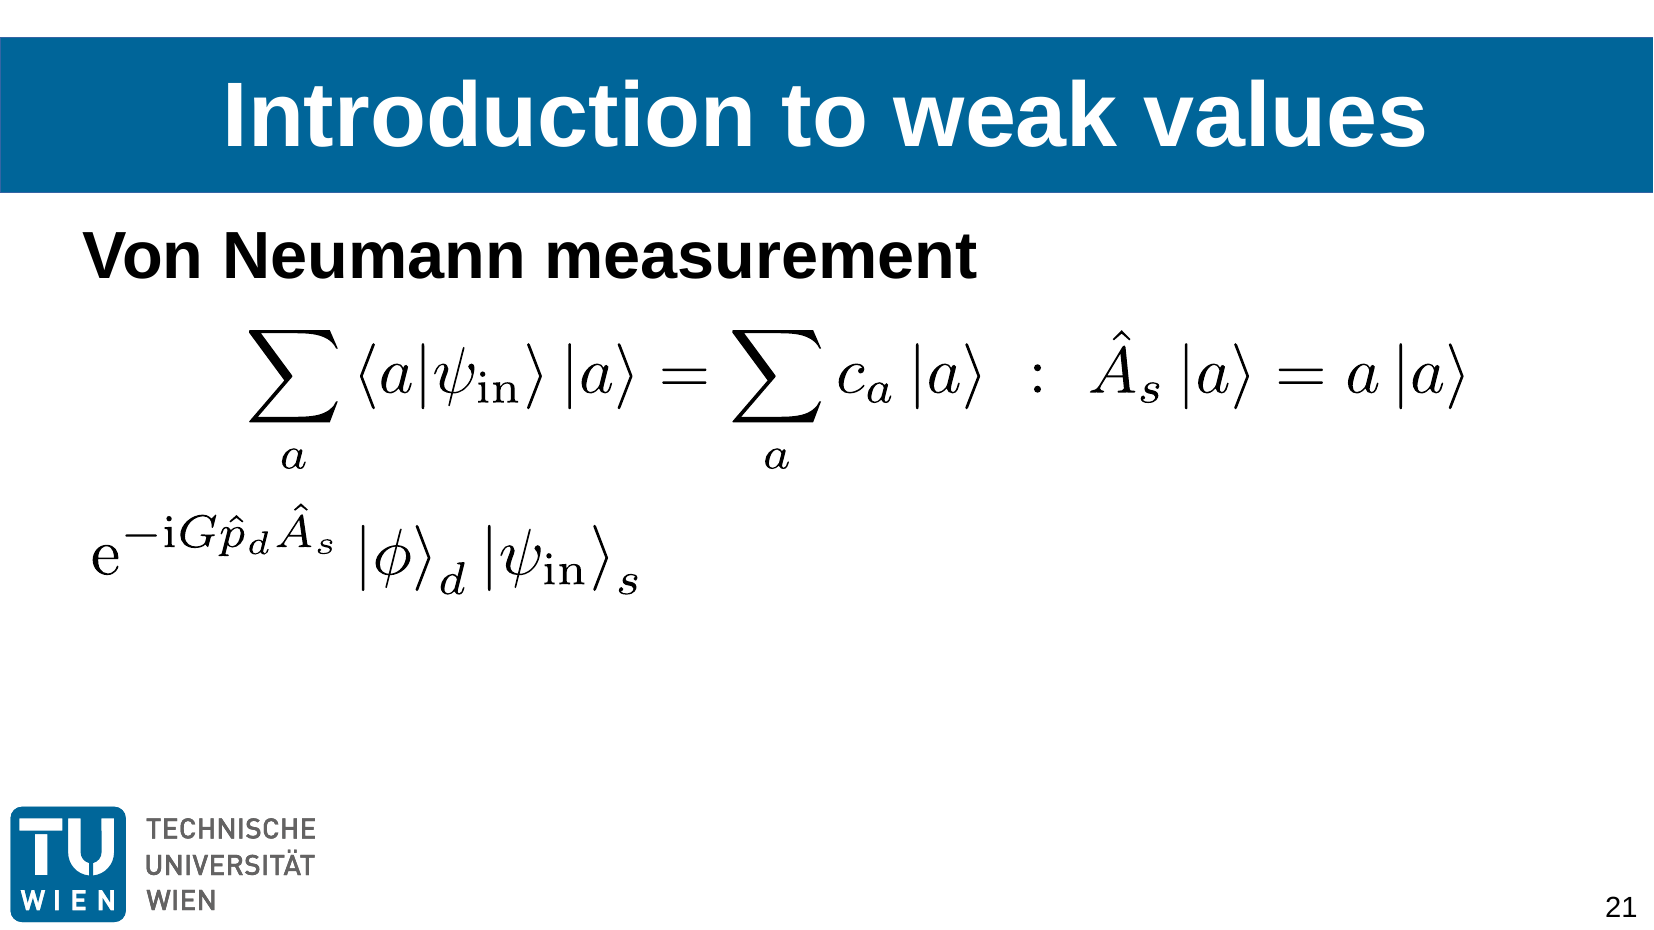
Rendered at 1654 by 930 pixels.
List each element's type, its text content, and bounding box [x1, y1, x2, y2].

picture [87, 482, 645, 648]
title Introduction to weak values [0, 37, 1653, 193]
list Von Neumann measurement [82, 217, 1571, 757]
picture [232, 311, 1478, 477]
